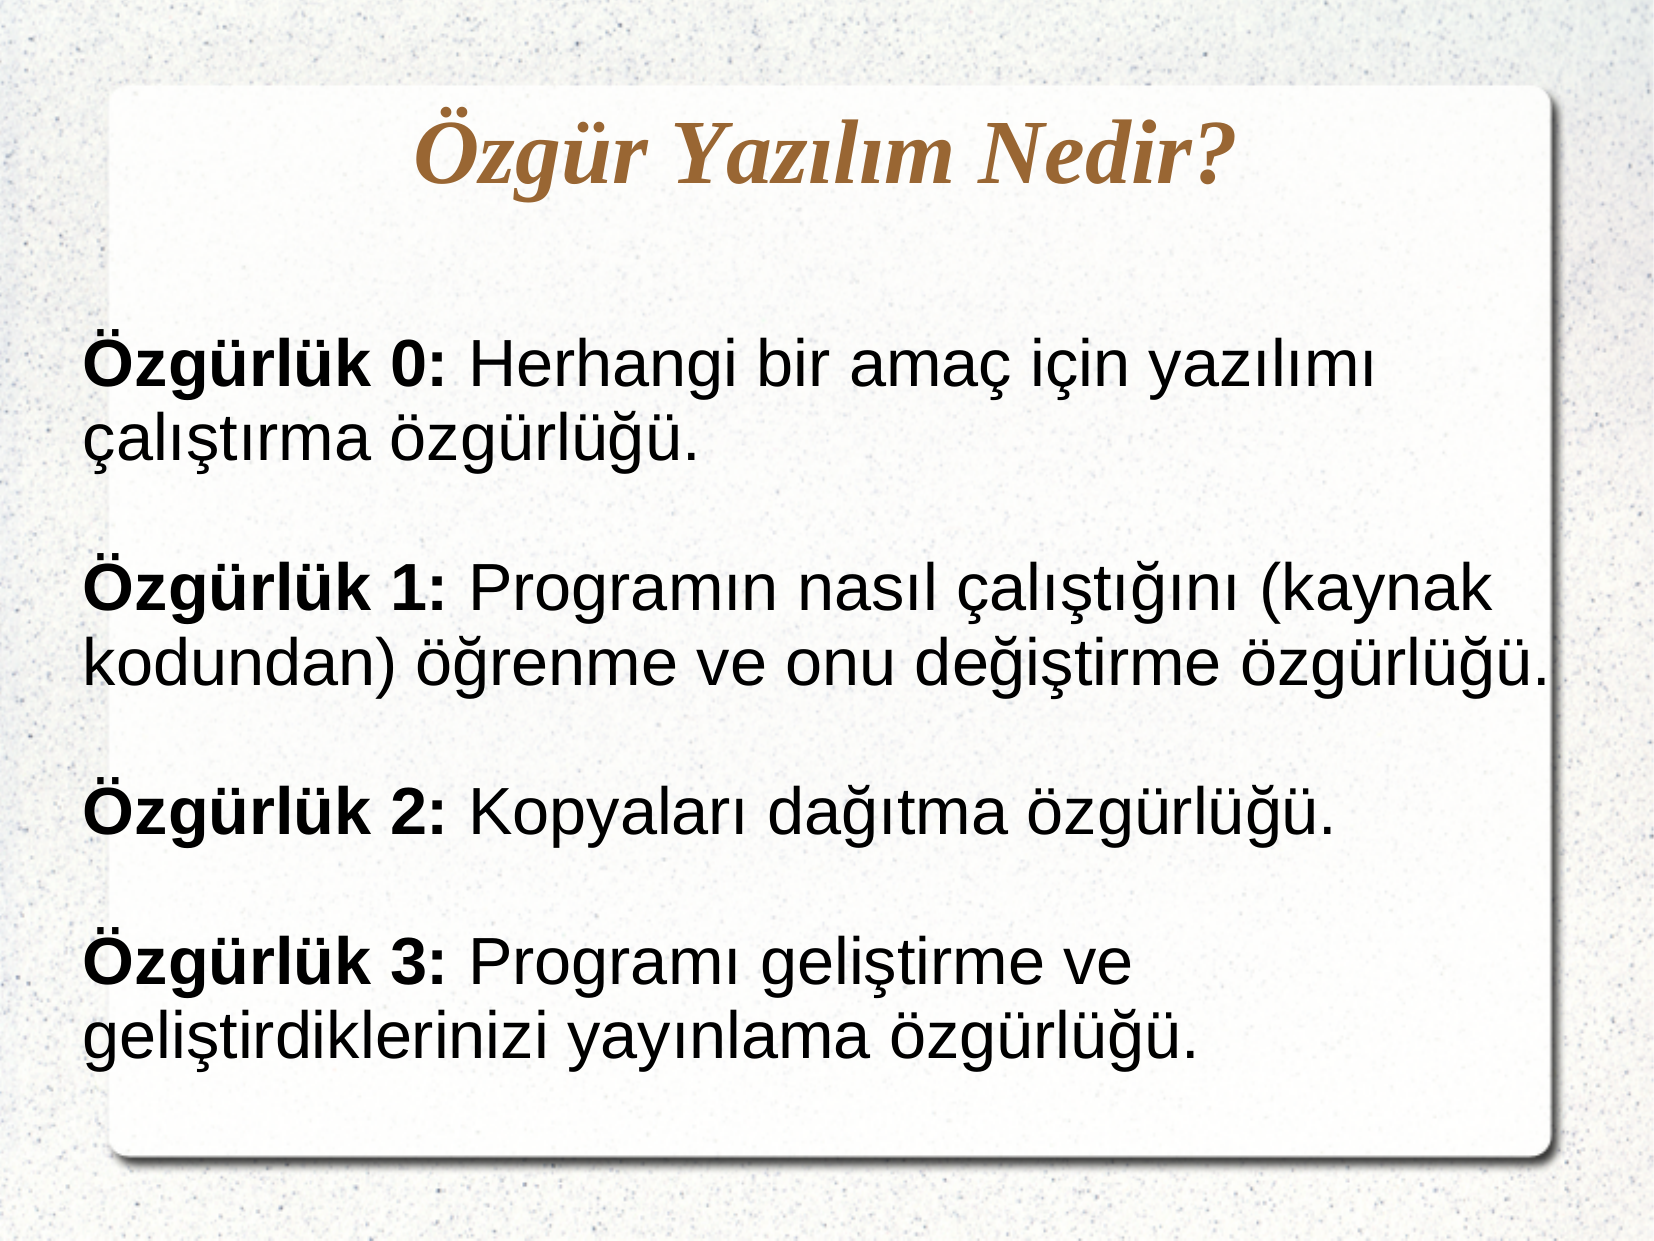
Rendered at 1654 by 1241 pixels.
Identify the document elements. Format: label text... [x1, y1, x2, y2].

title Özgür Yazılım Nedir? [82, 49, 1571, 257]
picture [0, 0, 1654, 1241]
subtitle Özgürlük 0: Herhangi bir amaç için yazılımı çalıştırma özgürlüğü. Özgürlük 1: Programın nasıl çalıştığını (kaynak kodundan) öğrenme ve onu değiştirme özgürlüğü. Özgürlük 2: Kopyaları dağıtma özgürlüğü. Özgürlük 3: Programı geliştirme ve geliştirdiklerinizi yayınlama özgürlüğü. [82, 290, 1571, 1109]
